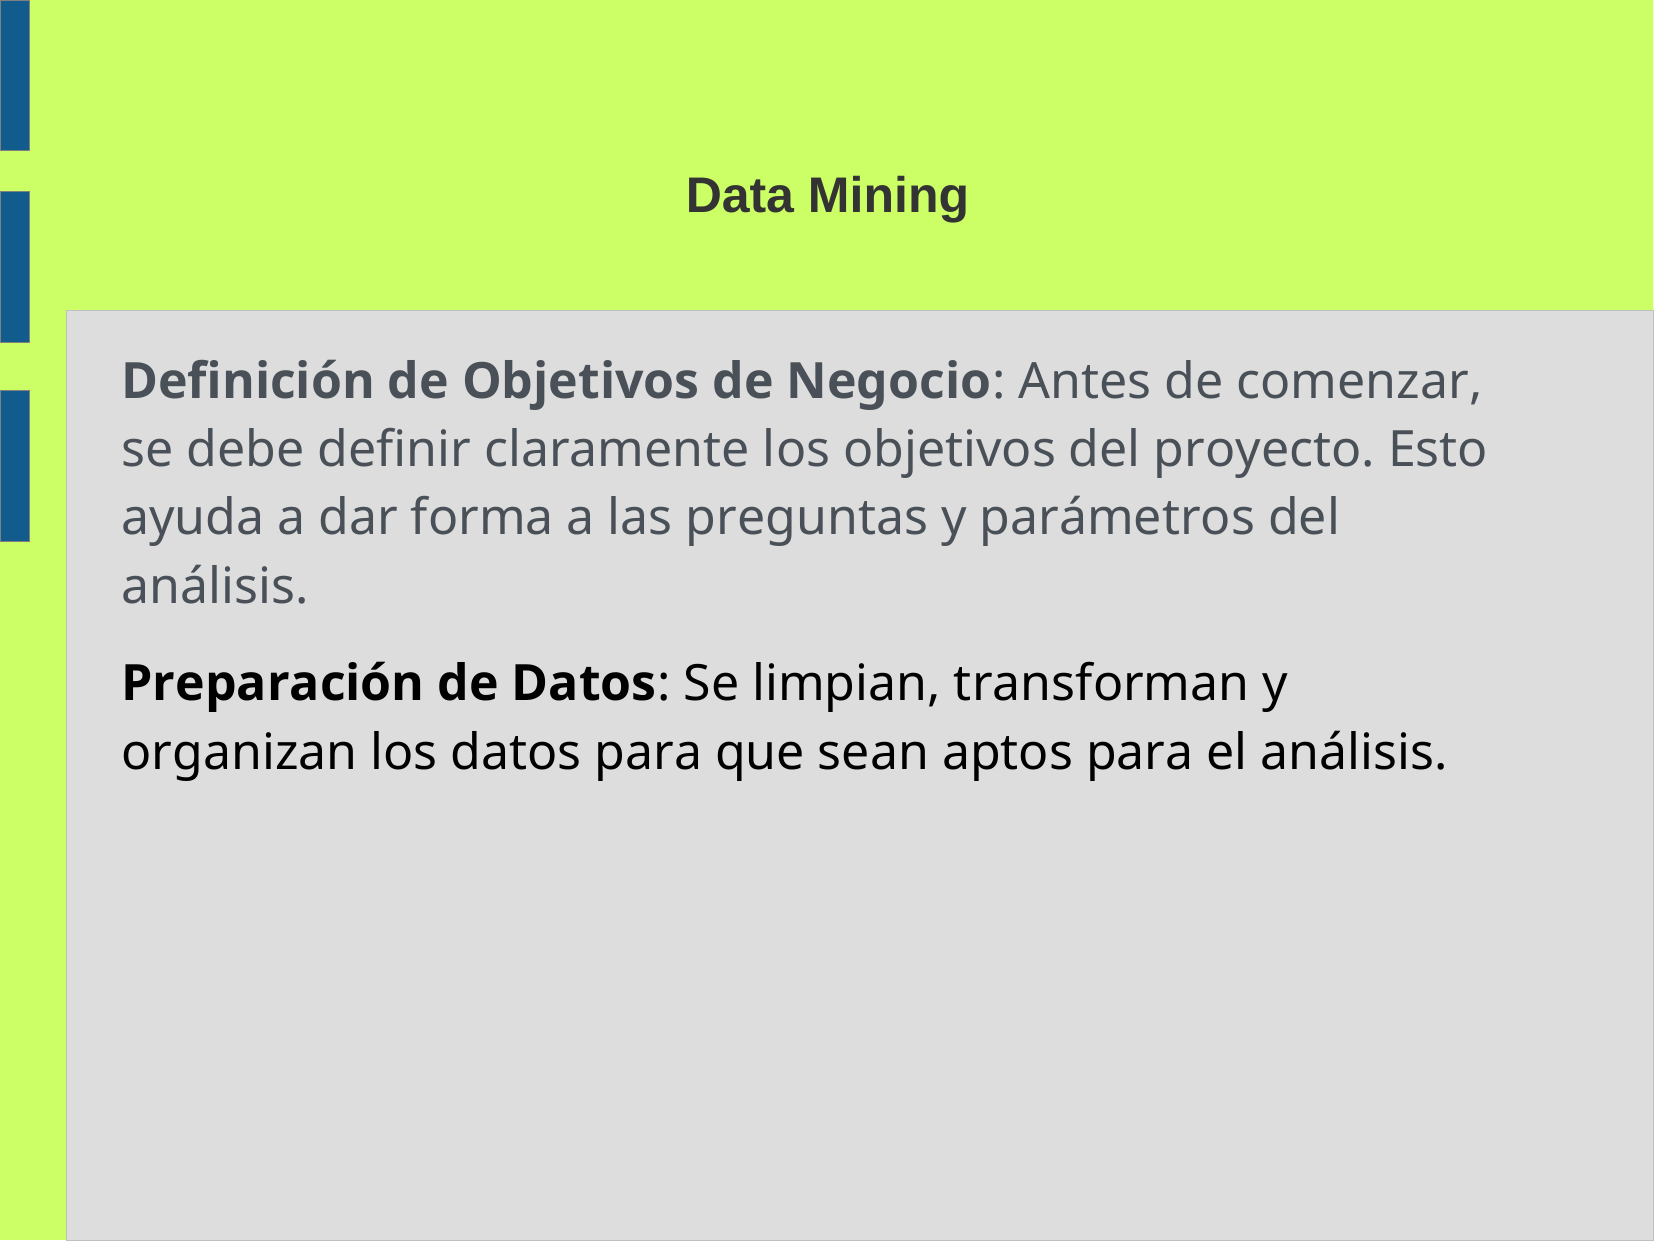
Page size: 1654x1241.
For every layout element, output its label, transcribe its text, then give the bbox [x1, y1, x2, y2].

list Definición de Objetivos de Negocio: Antes de comenzar, se debe definir claramente los objetivos del proyecto. Esto ayuda a dar forma a las preguntas y parámetros del análisis. Preparación de Datos: Se limpian, transforman y organizan los datos para que sean aptos para el análisis. [121, 344, 1534, 1127]
title Data Mining [121, 91, 1534, 299]
